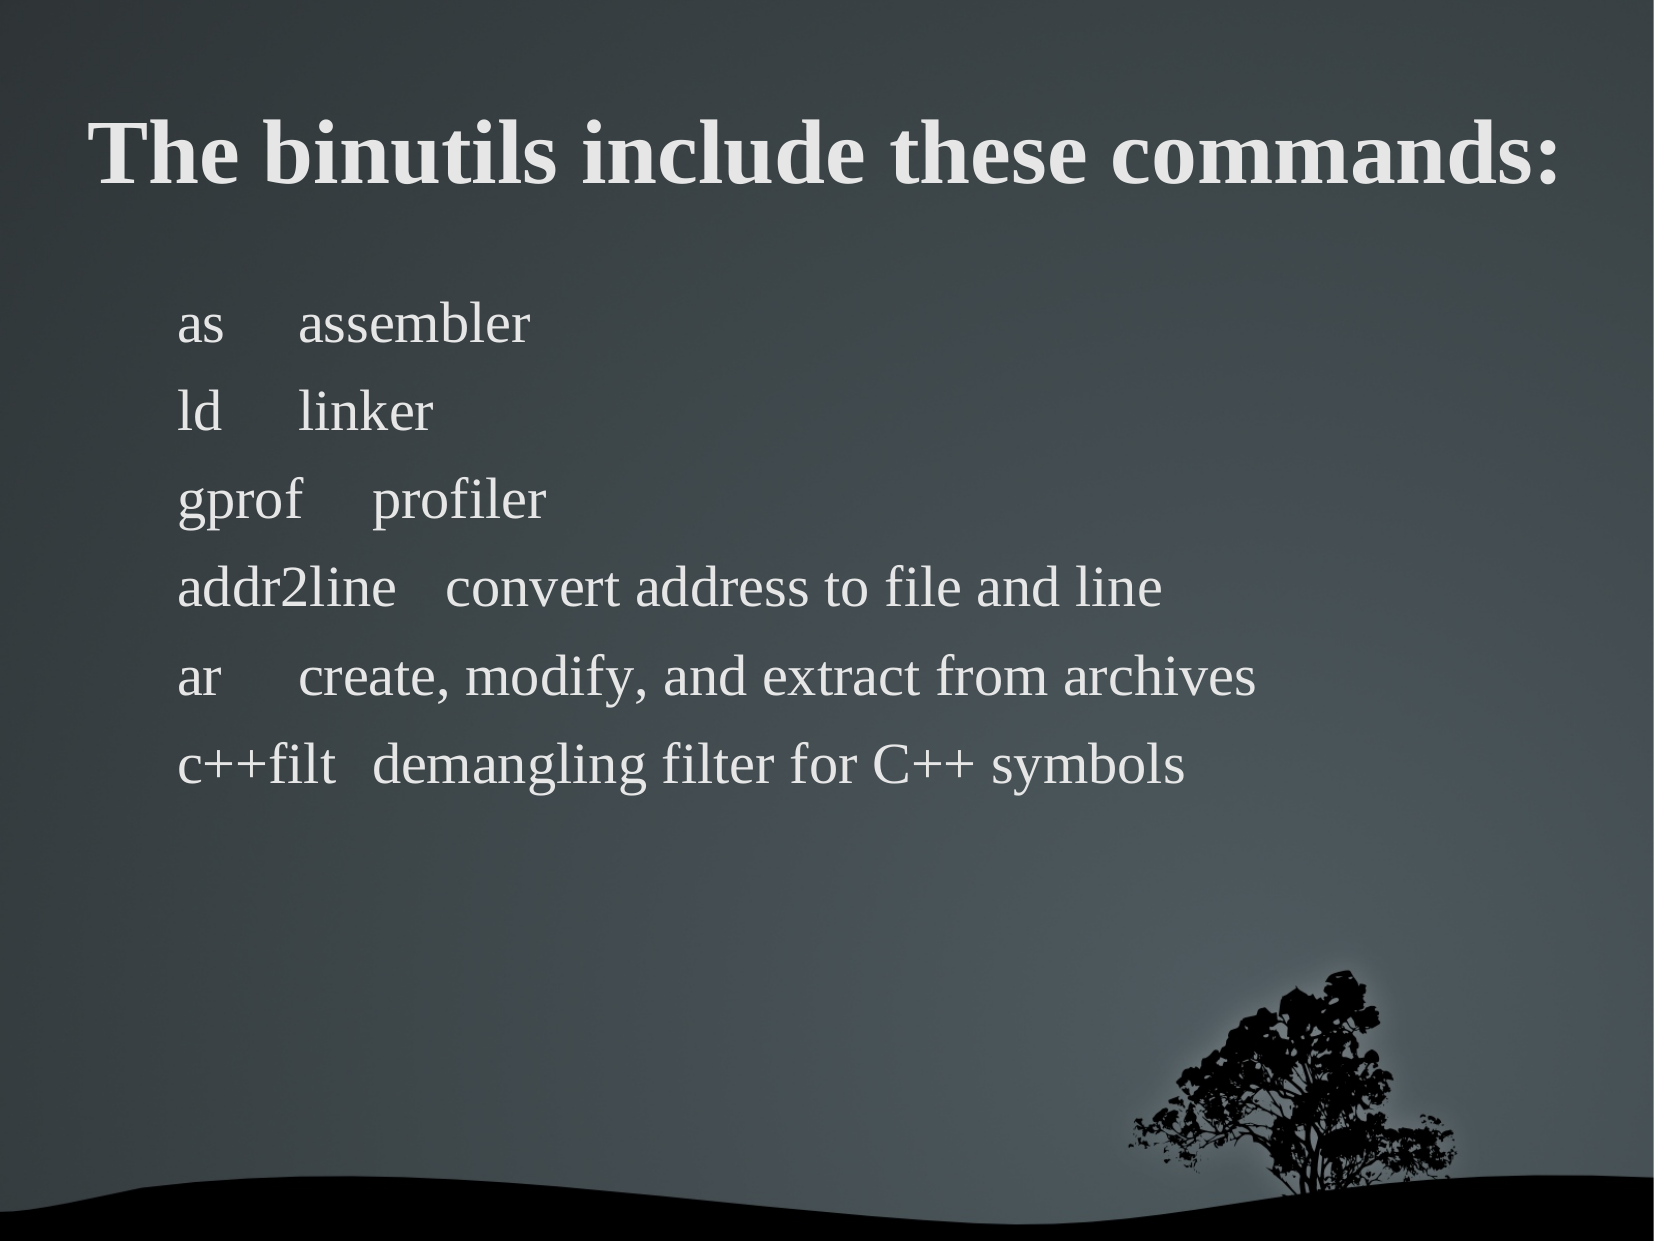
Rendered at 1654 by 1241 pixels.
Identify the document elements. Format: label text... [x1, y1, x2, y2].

title The binutils include these commands: [82, 56, 1571, 250]
list as assembler ld linker gprof profiler addr2line convert address to file and line ar create, modify, and extract from archives c++filt demangling filter for C++ symbols [82, 290, 1571, 1094]
picture [0, 0, 1654, 1241]
